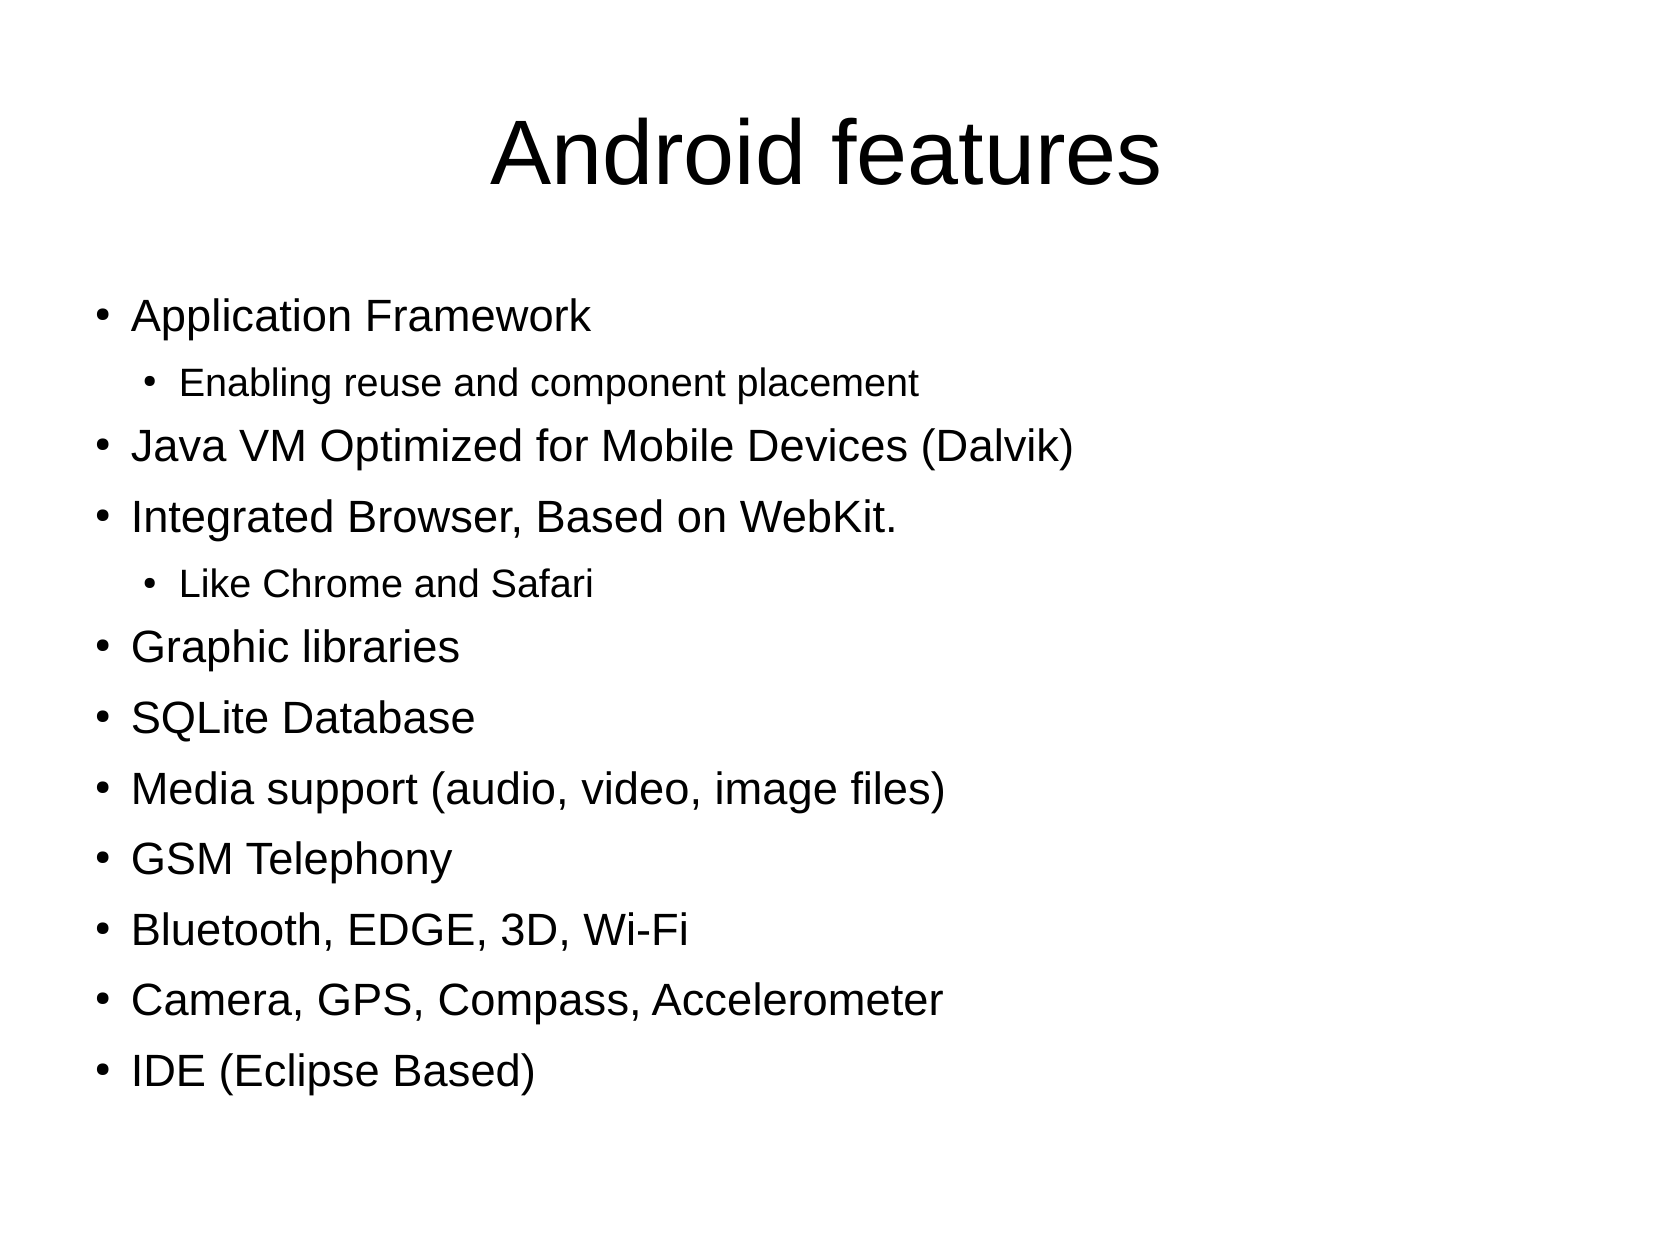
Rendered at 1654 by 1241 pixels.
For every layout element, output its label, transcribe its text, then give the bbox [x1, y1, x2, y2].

list Application Framework Enabling reuse and component placement Java VM Optimized for Mobile Devices (Dalvik) Integrated Browser, Based on WebKit. Like Chrome and Safari Graphic libraries SQLite Database Media support (audio, video, image files) GSM Telephony Bluetooth, EDGE, 3D, Wi-Fi Camera, GPS, Compass, Accelerometer IDE (Eclipse Based) [82, 290, 1571, 1109]
title Android features [82, 49, 1571, 257]
